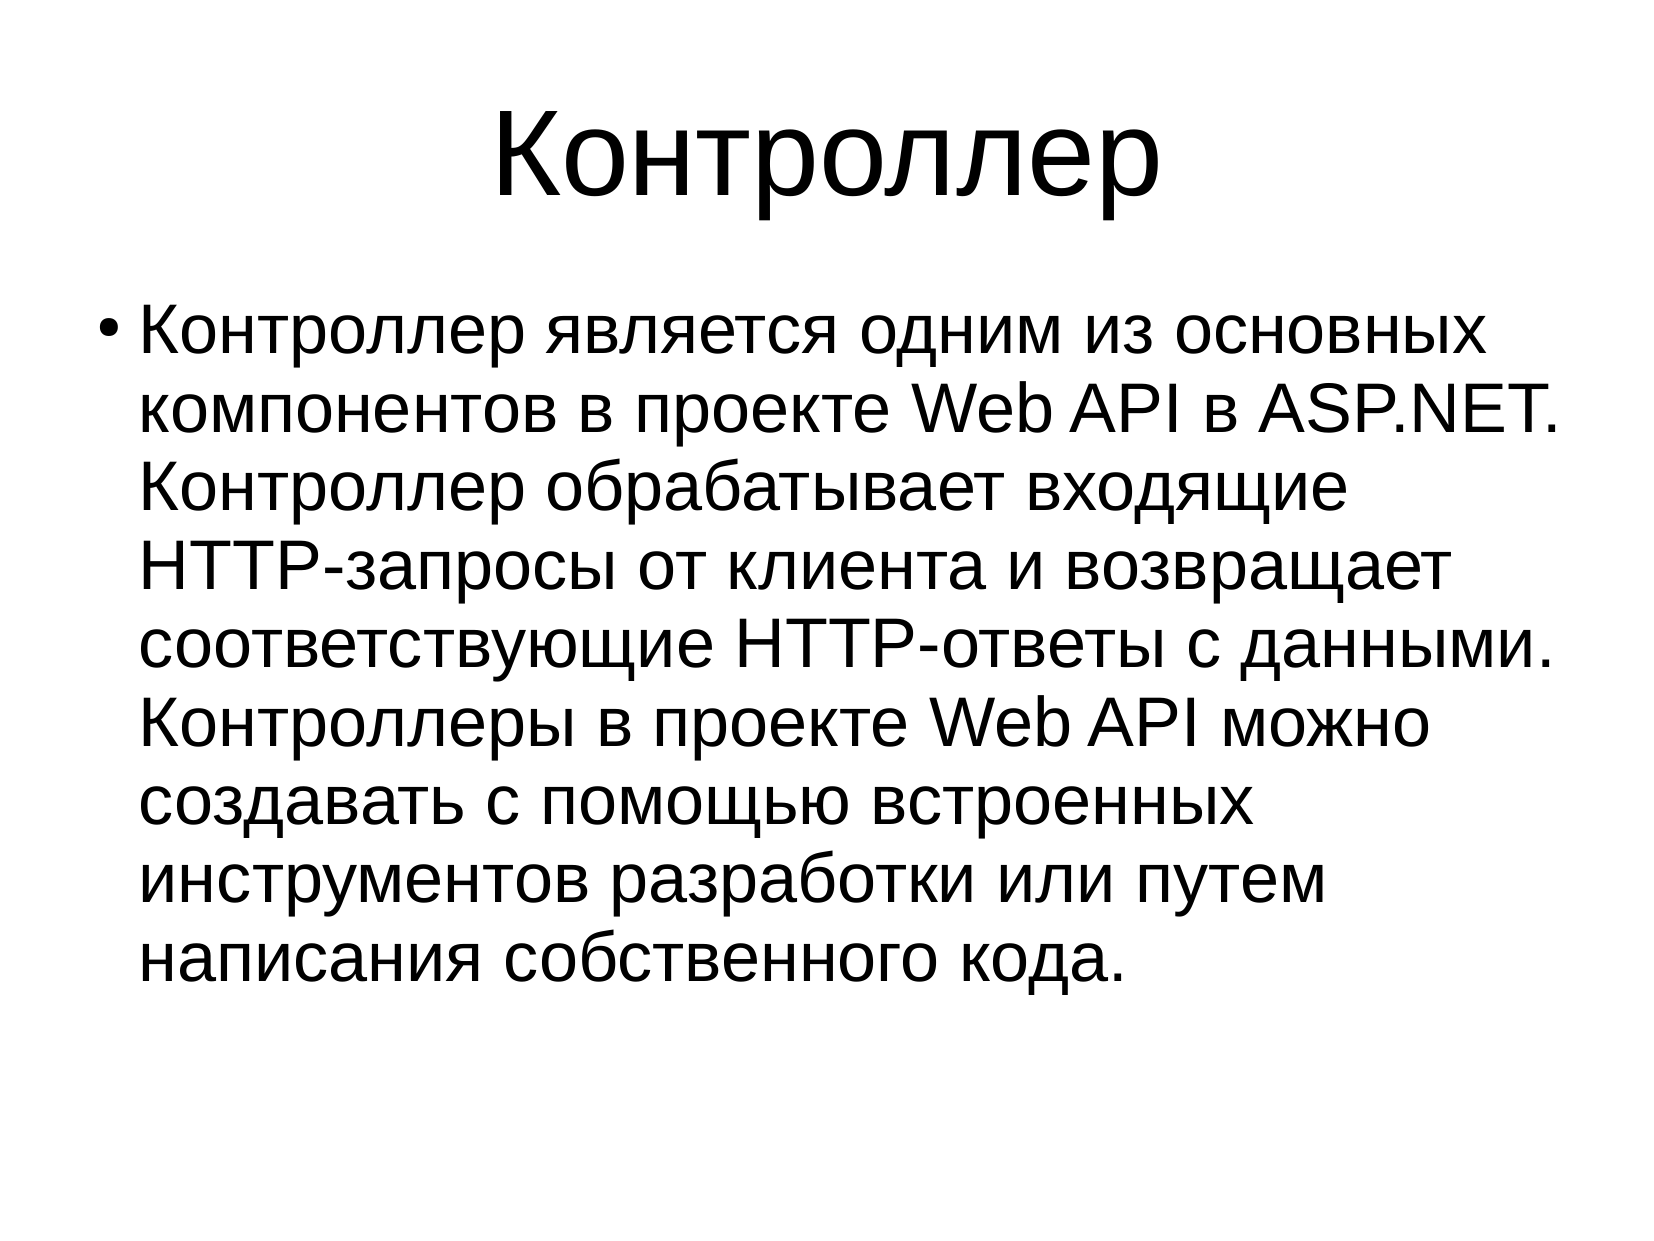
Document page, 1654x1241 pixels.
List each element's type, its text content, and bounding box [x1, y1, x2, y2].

title Контроллер [82, 49, 1571, 257]
list Контроллер является одним из основных компонентов в проекте Web API в ASP.NET. Контроллер обрабатывает входящие HTTP-запросы от клиента и возвращает соответствующие HTTP-ответы с данными. Контроллеры в проекте Web API можно создавать с помощью встроенных инструментов разработки или путем написания собственного кода. [82, 290, 1571, 1010]
